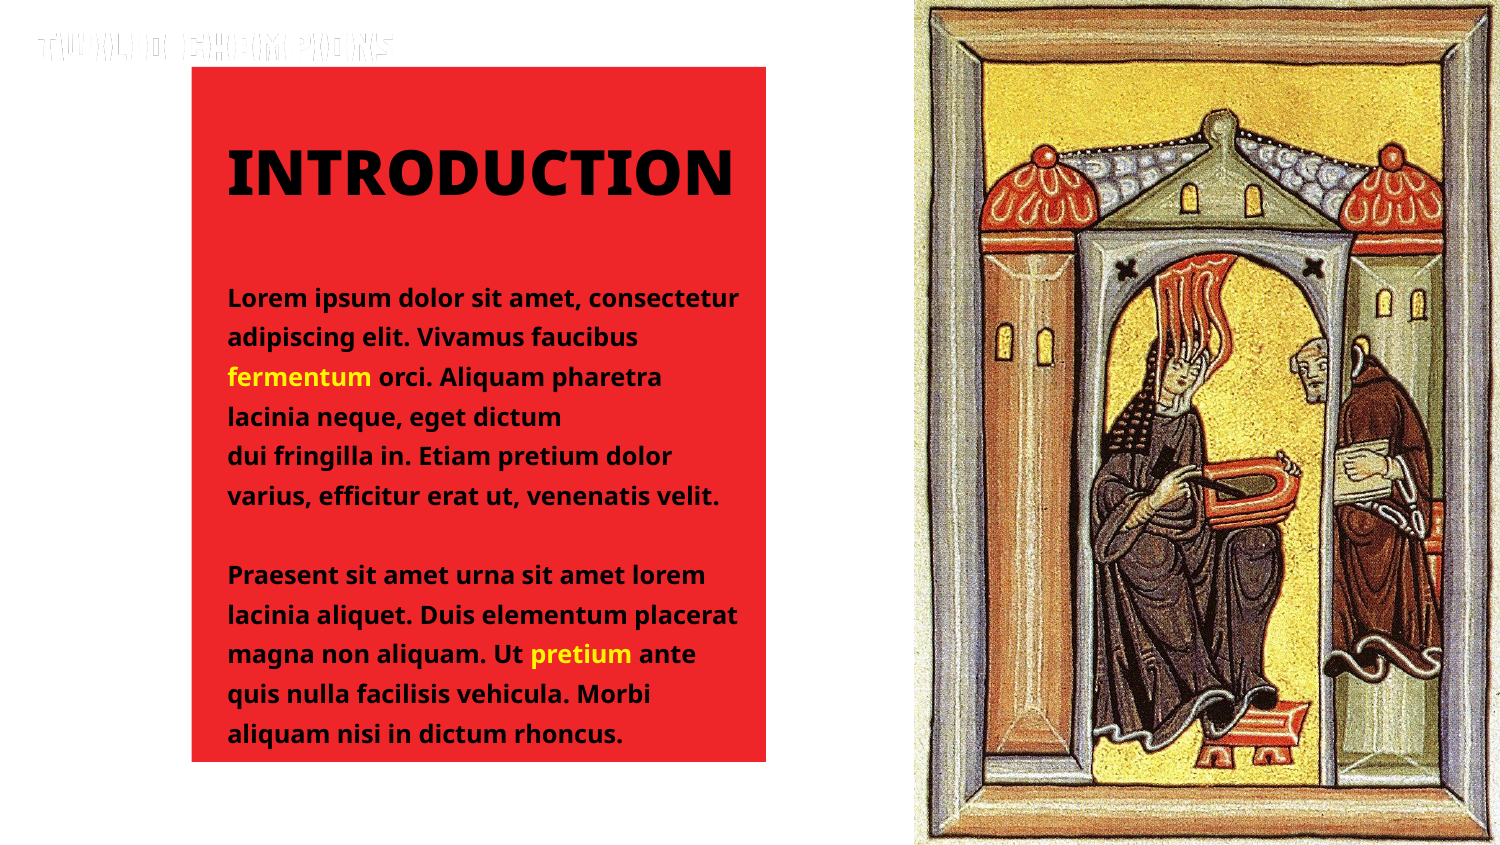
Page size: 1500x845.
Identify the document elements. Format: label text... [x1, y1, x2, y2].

picture [914, 0, 1500, 845]
picture [37, 33, 394, 61]
text_box [191, 66, 766, 762]
title Lorem ipsum dolor sit amet, consectetur adipiscing elit. Vivamus faucibus fermentum orci. Aliquam pharetra lacinia neque, eget dictum dui fringilla in. Etiam pretium dolor varius, efficitur erat ut, venenatis velit. Praesent sit amet urna sit amet lorem lacinia aliquet. Duis elementum placerat magna non aliquam. Ut pretium ante quis nulla facilisis vehicula. Morbi aliquam nisi in dictum rhoncus. [212, 260, 762, 737]
title Introduction [212, 118, 784, 224]
